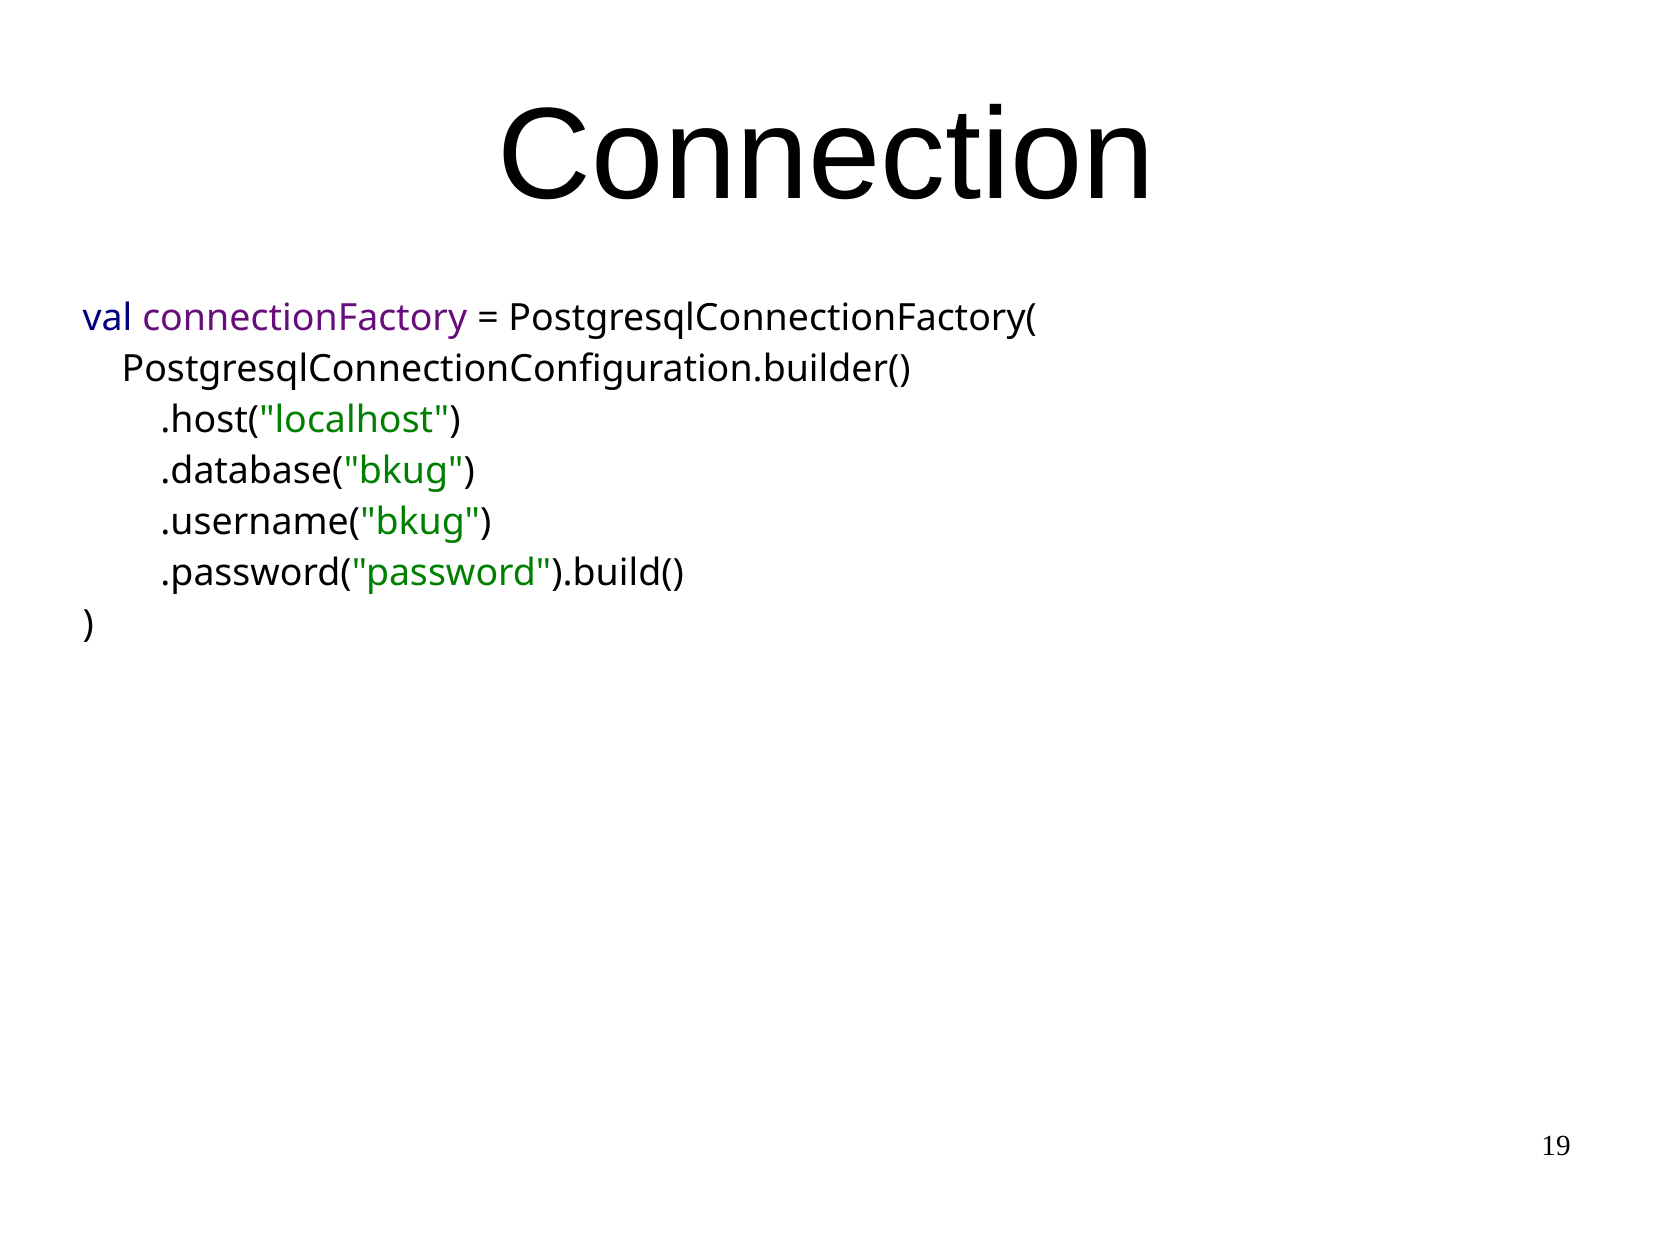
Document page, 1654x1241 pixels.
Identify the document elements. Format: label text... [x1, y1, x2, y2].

title Connection [82, 49, 1571, 257]
list val connectionFactory = PostgresqlConnectionFactory( PostgresqlConnectionConfiguration.builder() .host("localhost") .database("bkug") .username("bkug") .password("password").build() ) [82, 290, 1571, 1010]
